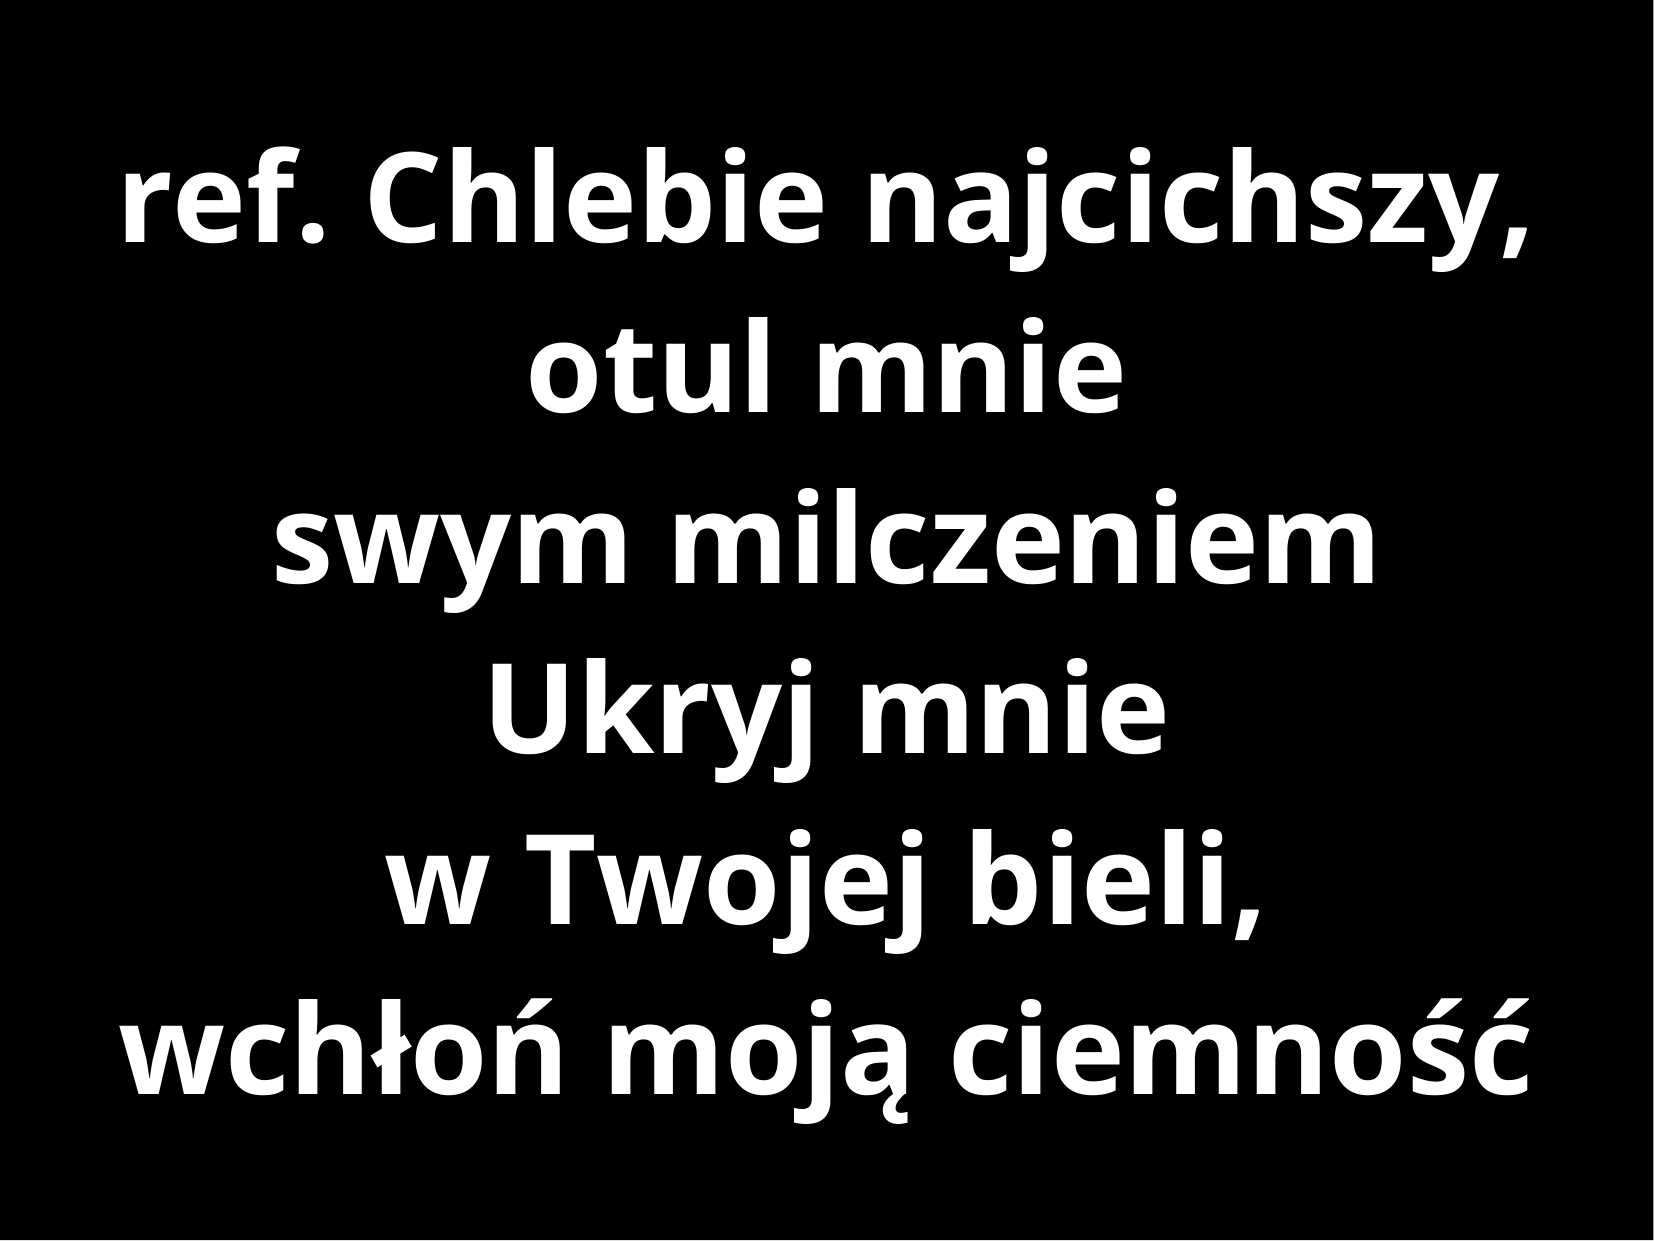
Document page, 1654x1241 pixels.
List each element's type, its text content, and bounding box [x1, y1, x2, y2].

title ref. Chlebie najcichszy, otul mnie swym milczeniem Ukryj mnie w Twojej bieli, wchłoń moją ciemność [0, 0, 1654, 1241]
